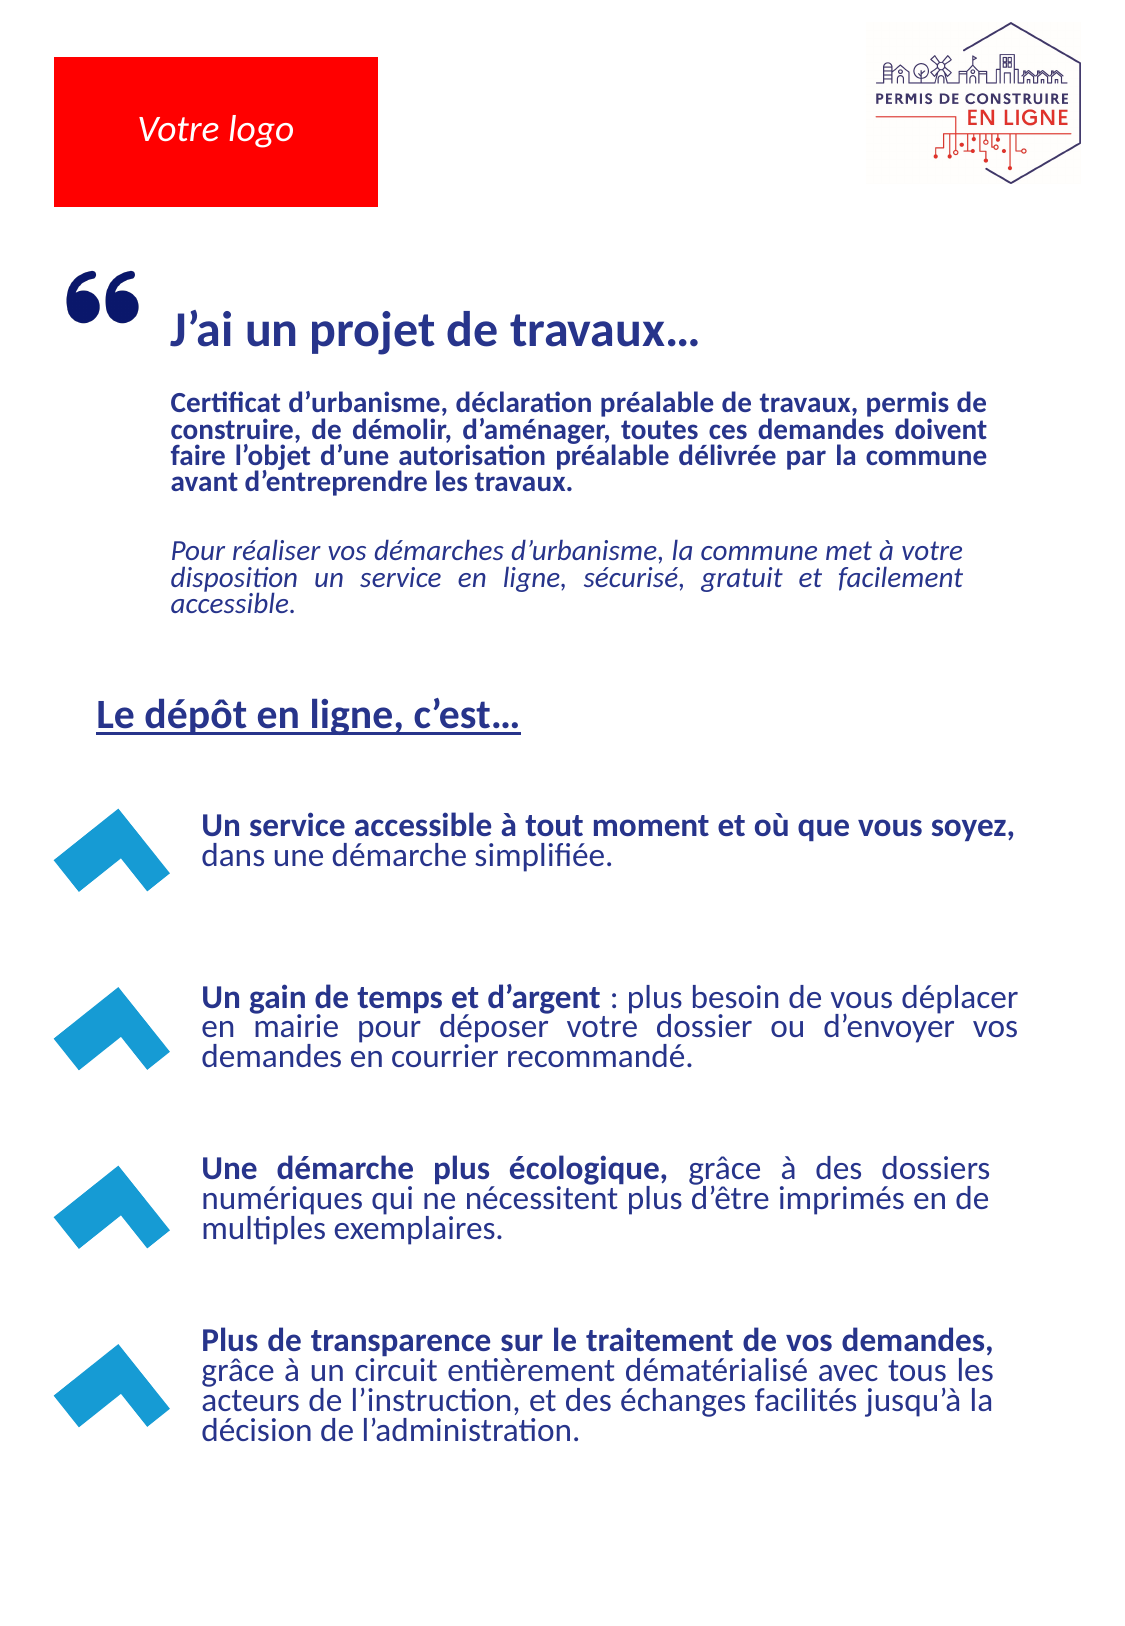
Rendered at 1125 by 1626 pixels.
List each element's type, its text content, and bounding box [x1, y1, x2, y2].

text_box Le dépôt en ligne, c’est… [71, 643, 1054, 793]
text_box Votre logo [54, 57, 378, 207]
picture [66, 260, 139, 333]
text_box Certificat d’urbanisme, déclaration préalable de travaux, permis de construire, de démolir, d’aménager, toutes ces demandes doivent faire l’objet d’une autorisation préalable délivrée par la commune avant d’entreprendre les travaux. [155, 391, 1035, 539]
text_box Une démarche plus écologique, grâce à des dossiers numériques qui ne nécessitent plus d’être imprimés en de multiples exemplaires. [186, 1156, 1054, 1306]
text_box [53, 1165, 170, 1249]
text_box [53, 808, 170, 892]
picture [866, 22, 1081, 184]
text_box Un gain de temps et d’argent : plus besoin de vous déplacer en mairie pour déposer votre dossier ou d’envoyer vos demandes en courrier recommandé. [186, 984, 1054, 1134]
text_box Plus de transparence sur le traitement de vos demandes, grâce à un circuit entièrement dématérialisé avec tous les acteurs de l’instruction, et des échanges facilités jusqu’à la décision de l’administration. [186, 1327, 1054, 1478]
text_box Un service accessible à tout moment et où que vous soyez, dans une démarche simplifiée. [186, 812, 1054, 962]
text_box Pour réaliser vos démarches d’urbanisme, la commune met à votre disposition un service en ligne, sécurisé, gratuit et facilement accessible. [155, 539, 1035, 643]
text_box [53, 1344, 170, 1428]
text_box J’ai un projet de travaux… [155, 258, 1035, 391]
text_box [53, 987, 170, 1071]
